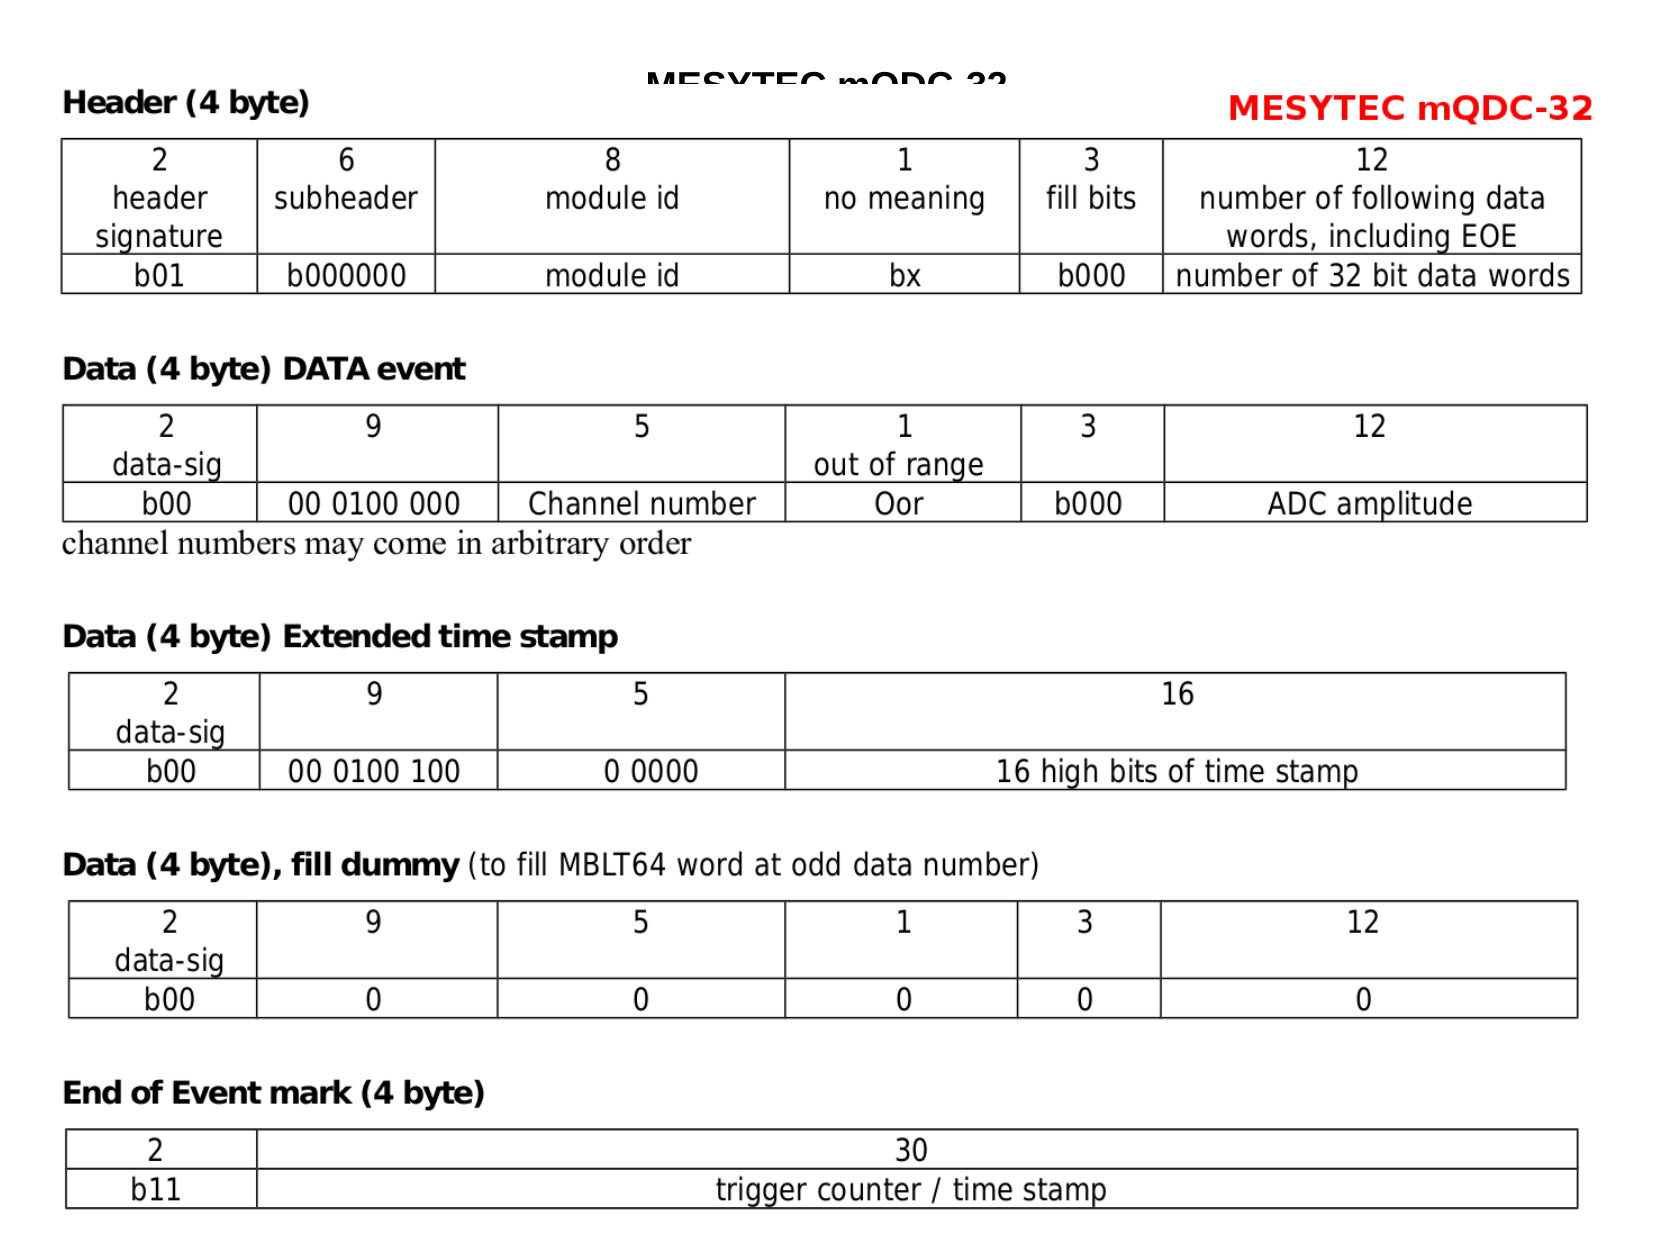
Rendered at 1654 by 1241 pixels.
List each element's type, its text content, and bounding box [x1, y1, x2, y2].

picture [56, 84, 1597, 1216]
text_box MESYTEC mQDC-32 [0, 15, 1654, 76]
